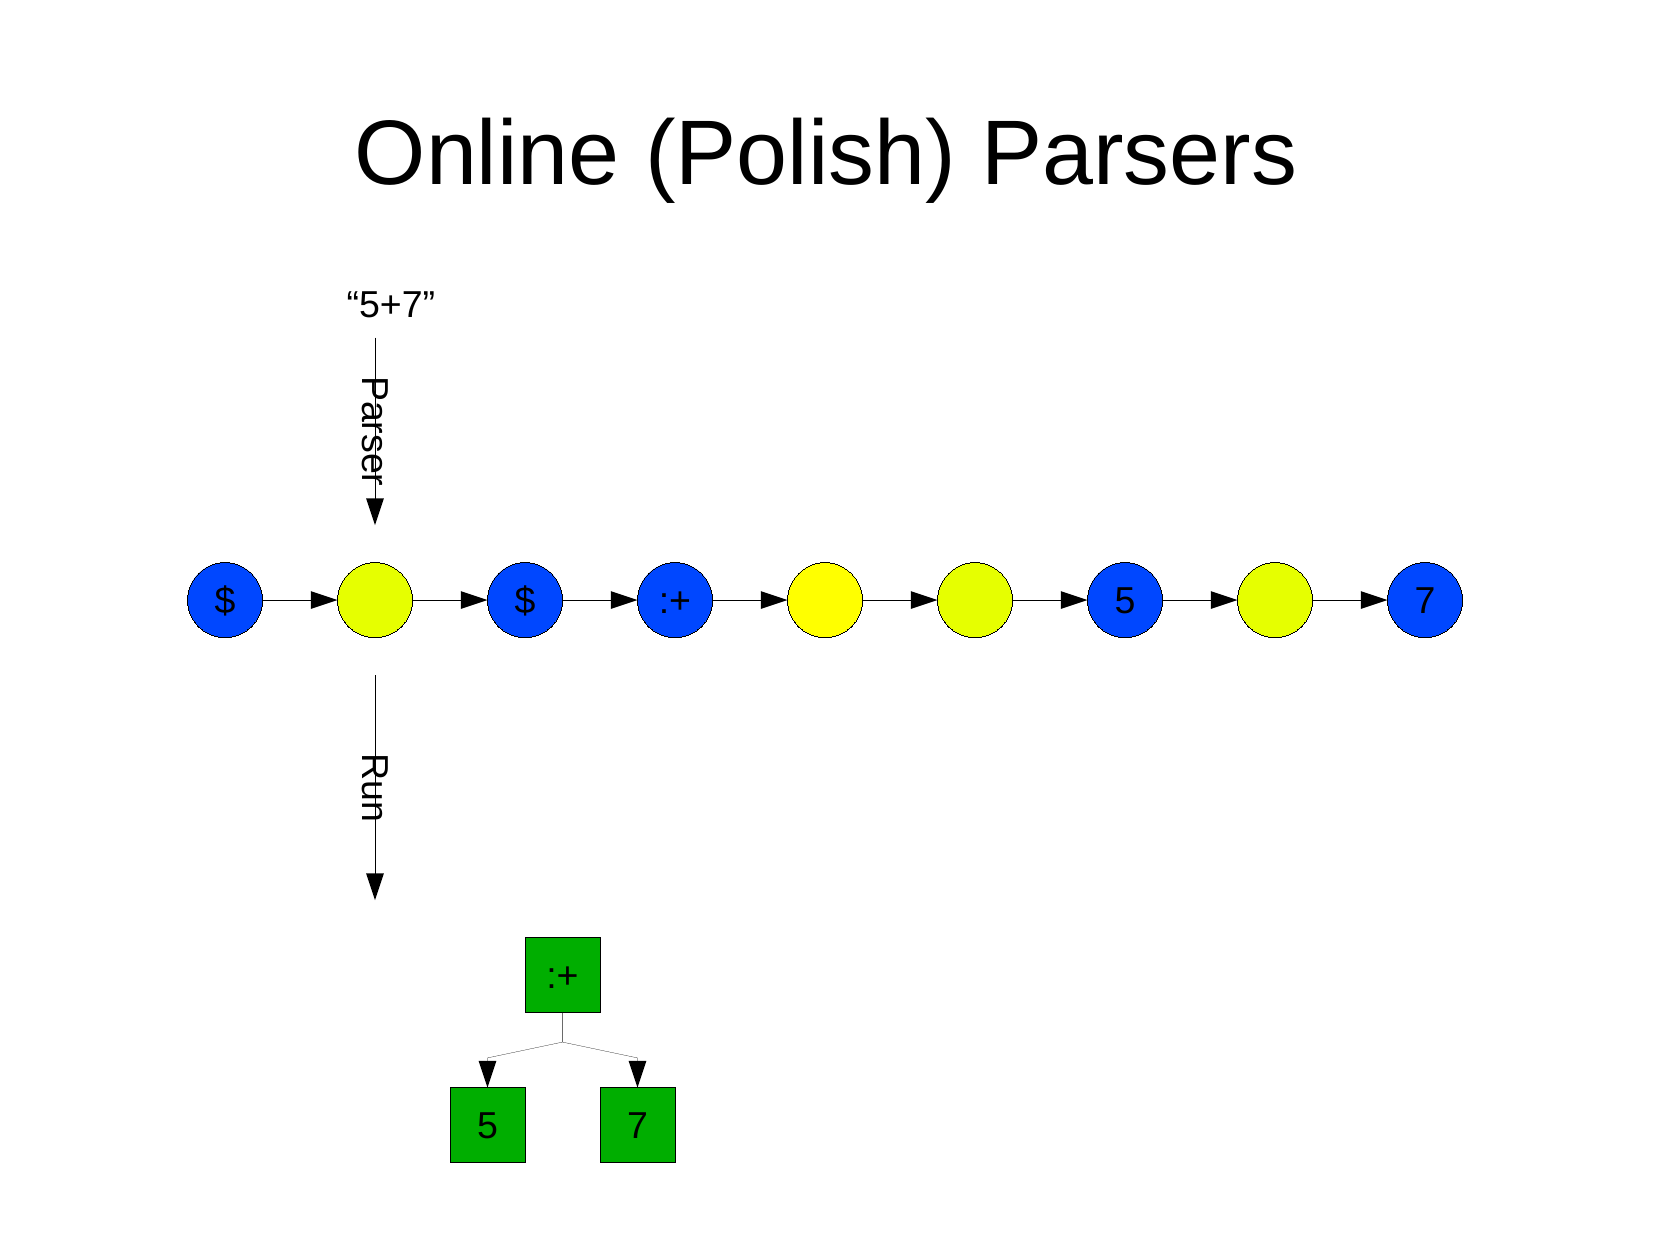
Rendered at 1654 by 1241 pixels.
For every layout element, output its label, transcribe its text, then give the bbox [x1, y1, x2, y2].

text_box [1237, 562, 1313, 638]
text_box 7 [1387, 562, 1463, 638]
text_box :+ [525, 937, 601, 1013]
title Online (Polish) Parsers [82, 49, 1571, 257]
text_box 5 [450, 1087, 526, 1163]
text_box :+ [637, 562, 713, 638]
text_box 5 [1087, 562, 1163, 638]
text_box [337, 562, 413, 638]
text_box [787, 562, 863, 638]
text_box “5+7” [331, 276, 451, 338]
text_box 7 [600, 1087, 676, 1163]
text_box $ [187, 562, 263, 638]
text_box $ [487, 562, 563, 638]
text_box [937, 562, 1013, 638]
